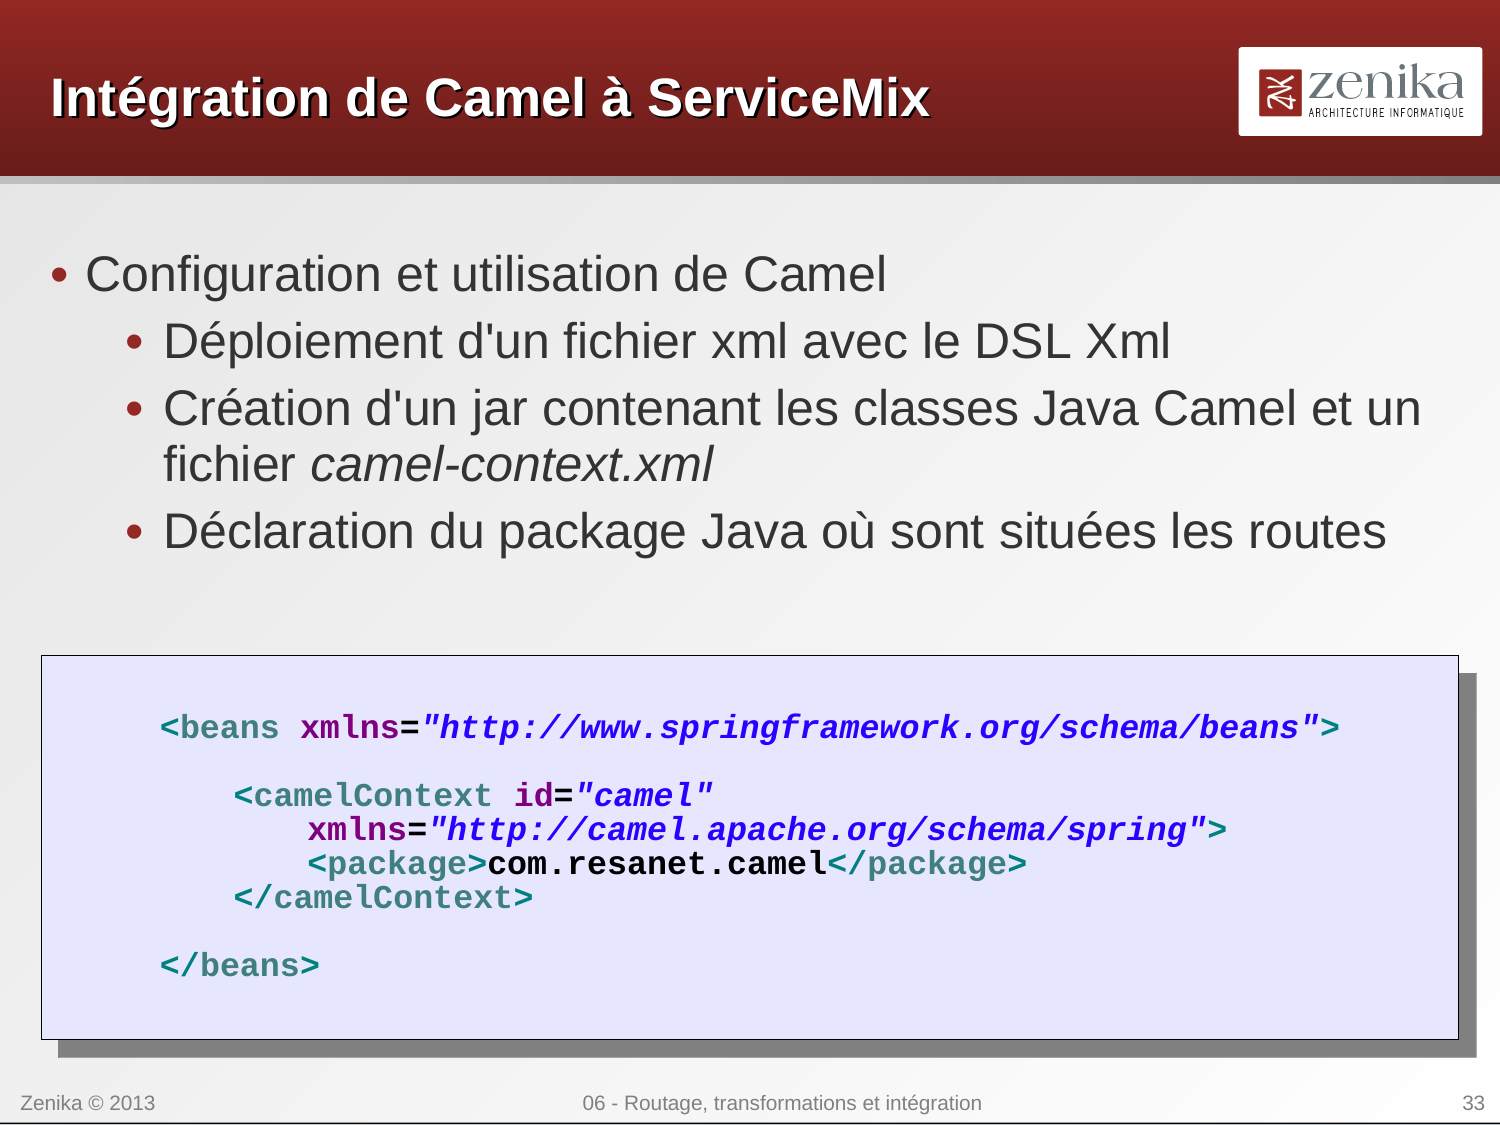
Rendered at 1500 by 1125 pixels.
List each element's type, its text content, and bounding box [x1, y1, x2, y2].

picture [1257, 58, 1464, 125]
text_box <beans xmlns="http://www.springframework.org/schema/beans"> <camelContext id="camel" xmlns="http://camel.apache.org/schema/spring"> <package>com.resanet.camel</package> </camelContext> </beans> [41, 655, 1459, 1040]
title Intégration de Camel à ServiceMix [50, 22, 1206, 172]
list Configuration et utilisation de Camel Déploiement d'un fichier xml avec le DSL Xml Création d'un jar contenant les classes Java Camel et un fichier camel-context.xml Déclaration du package Java où sont situées les routes [50, 245, 1477, 1060]
